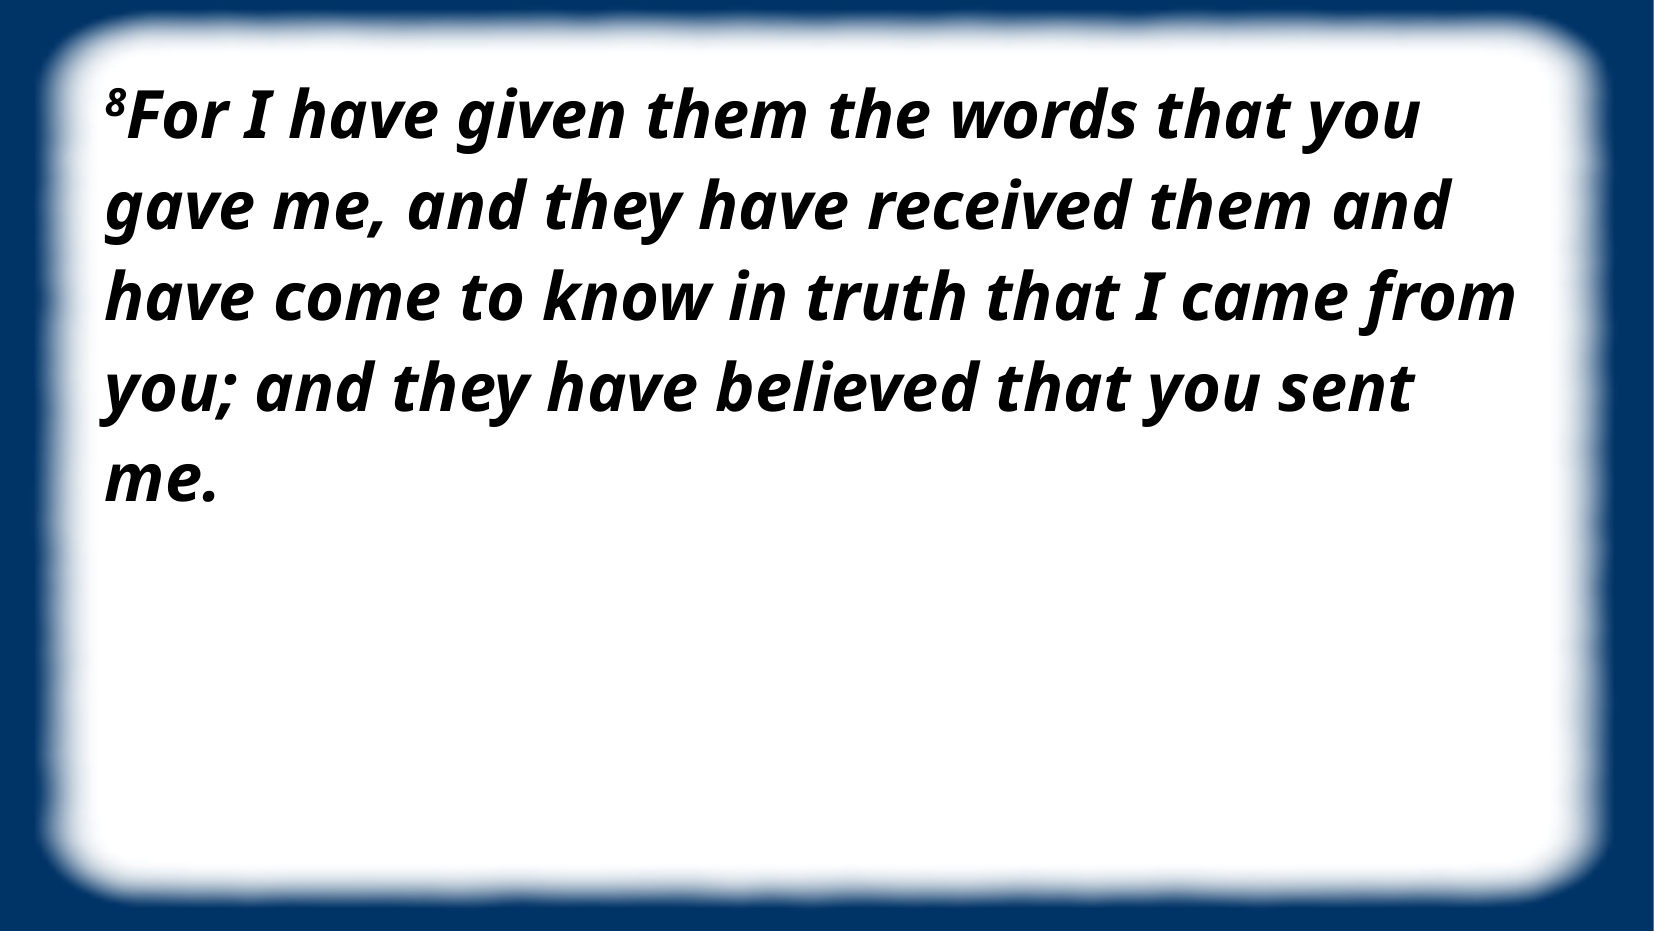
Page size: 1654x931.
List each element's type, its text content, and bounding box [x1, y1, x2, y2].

picture [0, 0, 1654, 931]
text_box 8For I have given them the words that you gave me, and they have received them and have come to know in truth that I came from you; and they have believed that you sent me. [90, 60, 1546, 430]
